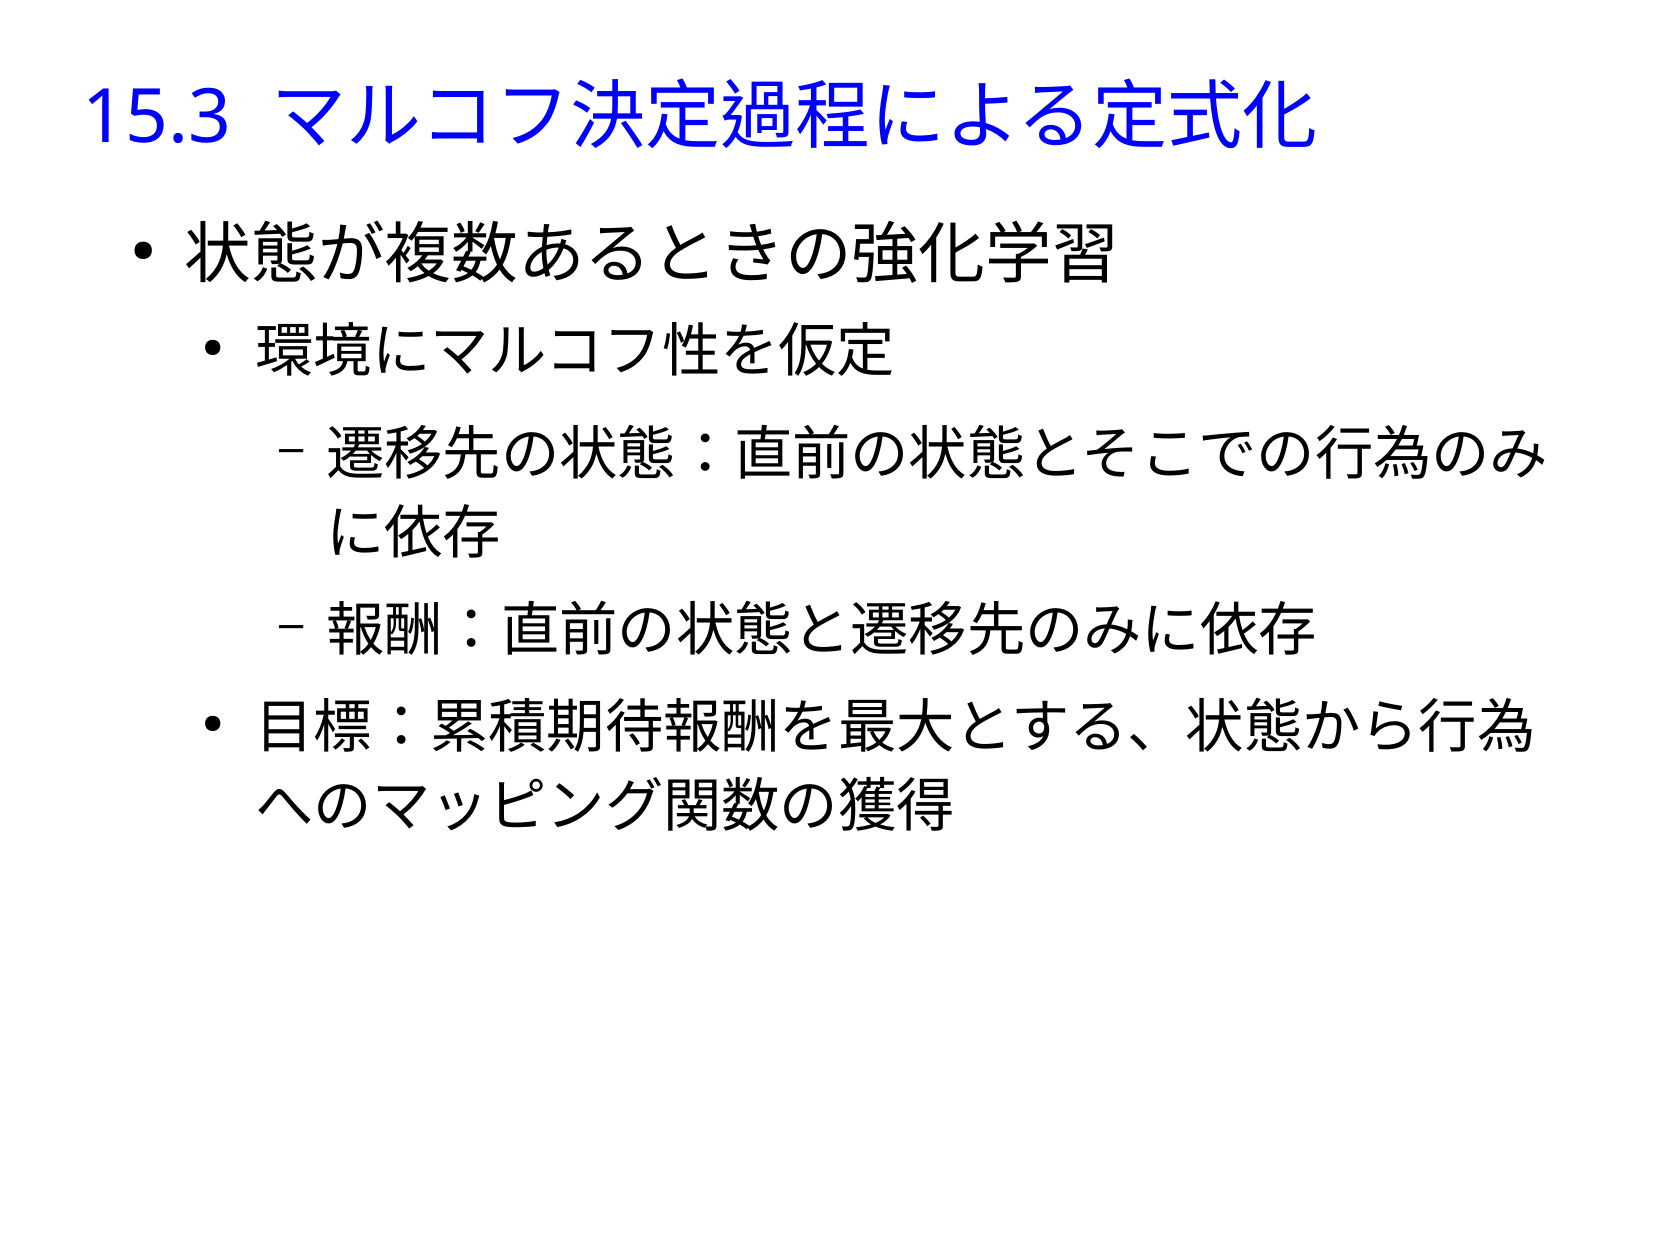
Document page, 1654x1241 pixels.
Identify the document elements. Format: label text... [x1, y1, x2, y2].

list 状態が複数あるときの強化学習 環境にマルコフ性を仮定 遷移先の状態：直前の状態とそこでの行為のみに依存 報酬：直前の状態と遷移先のみに依存 目標：累積期待報酬を最大とする、状態から行為へのマッピング関数の獲得 [113, 206, 1565, 1137]
title 15.3 マルコフ決定過程による定式化 [82, 49, 1571, 178]
